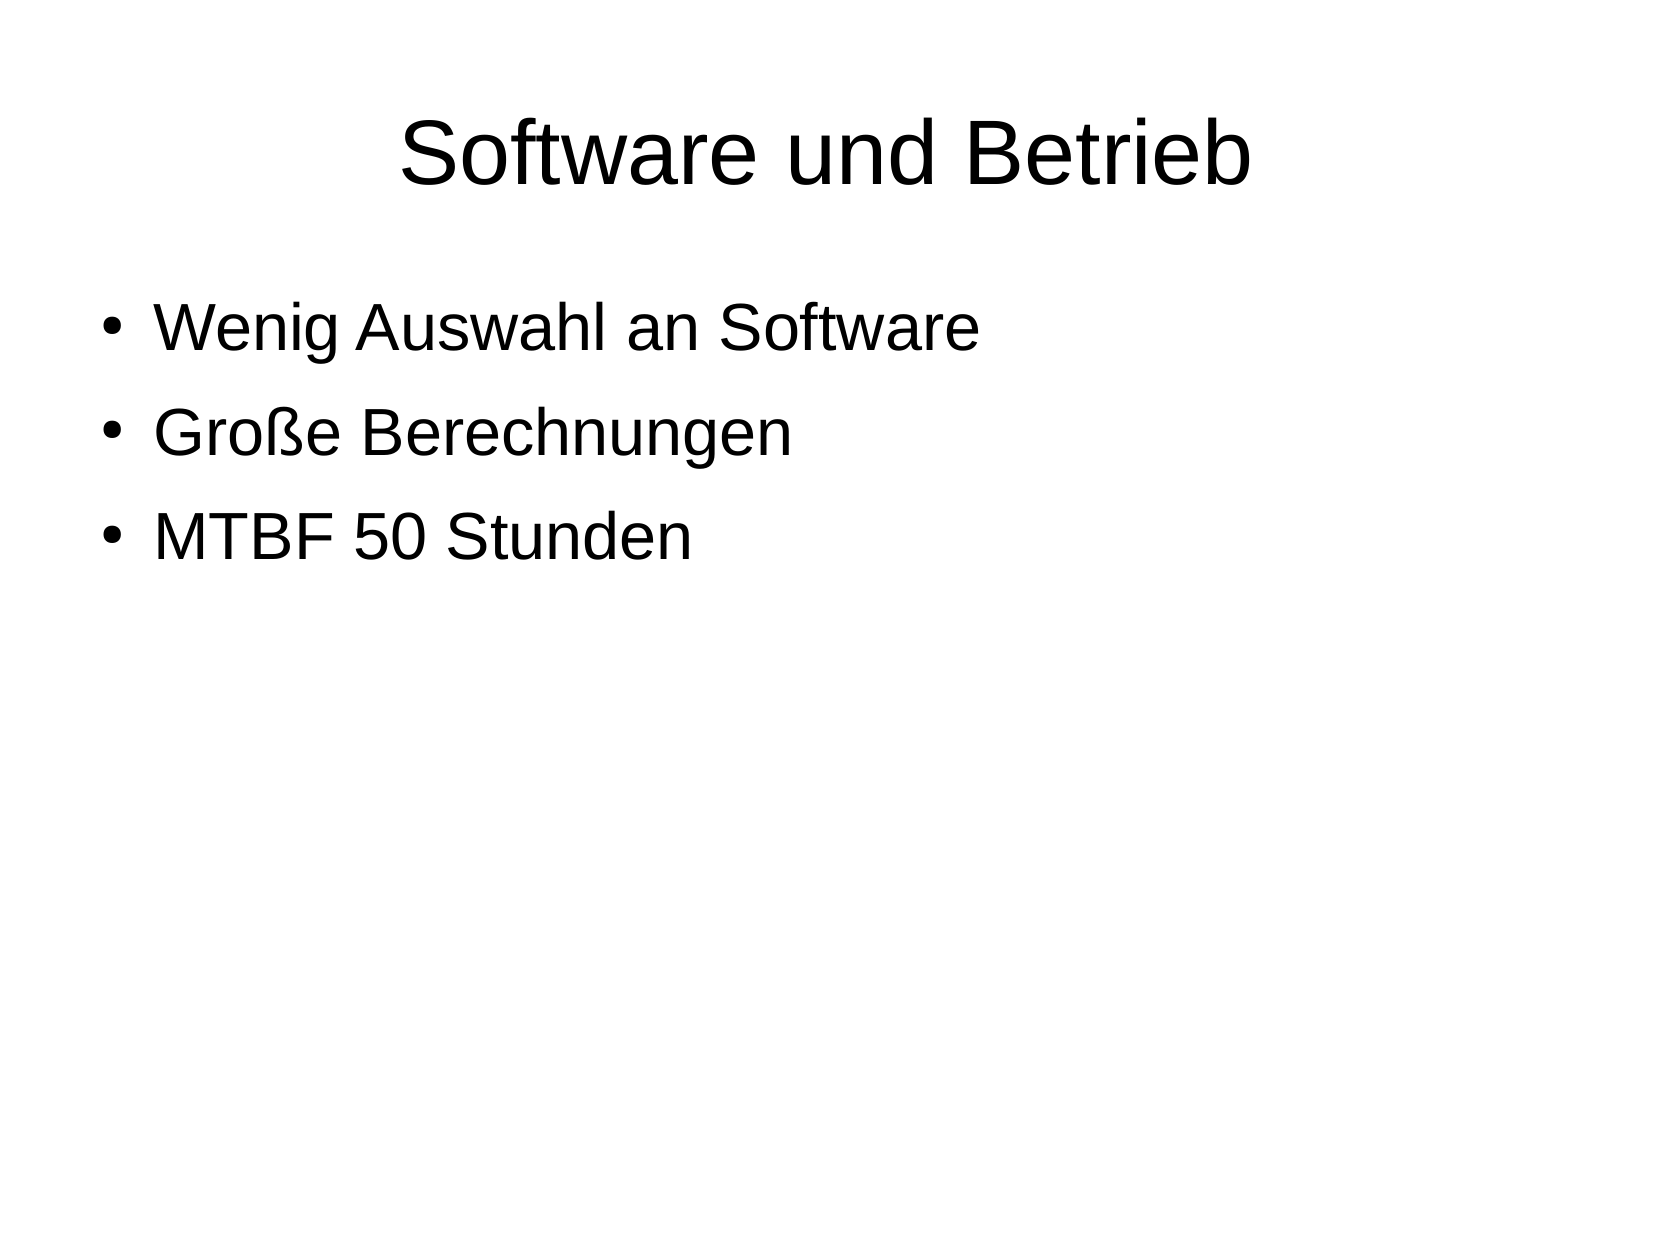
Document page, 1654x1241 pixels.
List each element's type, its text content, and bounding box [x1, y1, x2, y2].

title Software und Betrieb [82, 49, 1571, 257]
list Wenig Auswahl an Software Große Berechnungen MTBF 50 Stunden [82, 290, 1571, 1109]
